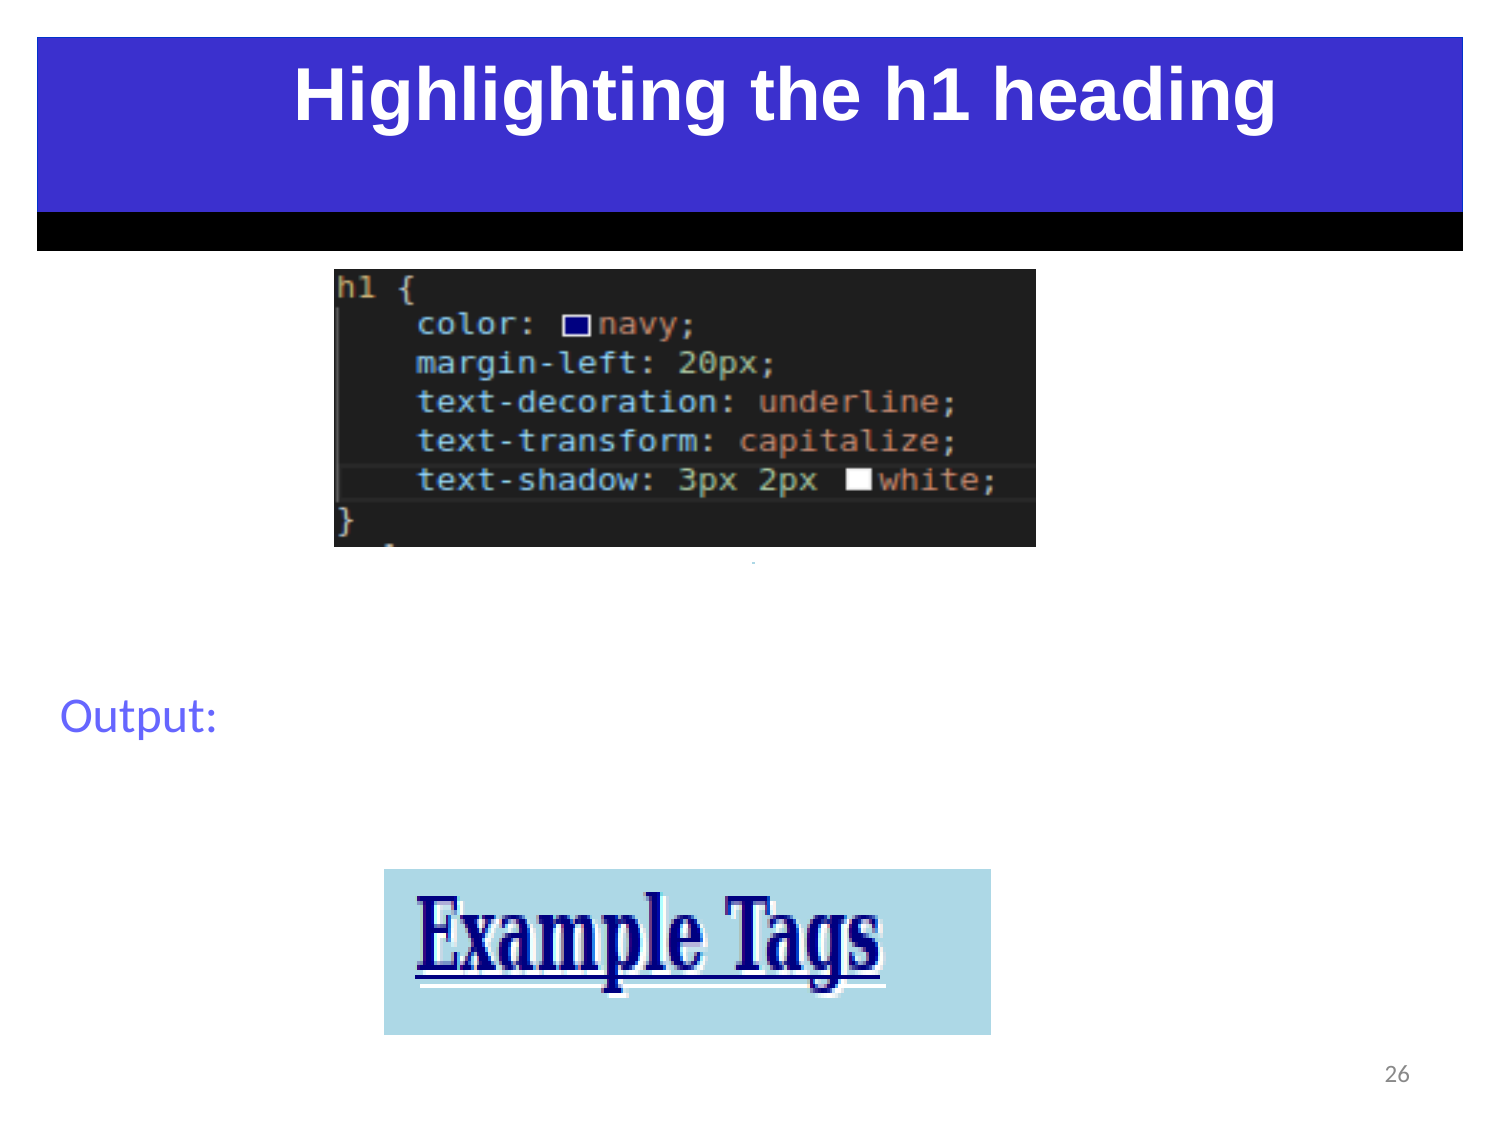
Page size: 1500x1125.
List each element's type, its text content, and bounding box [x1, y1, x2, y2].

picture [334, 269, 1036, 547]
text_box <number> [1074, 1042, 1426, 1103]
list Highlighting the h1 heading [50, 37, 1450, 213]
text_box Output: [45, 675, 265, 751]
picture [384, 869, 991, 1036]
